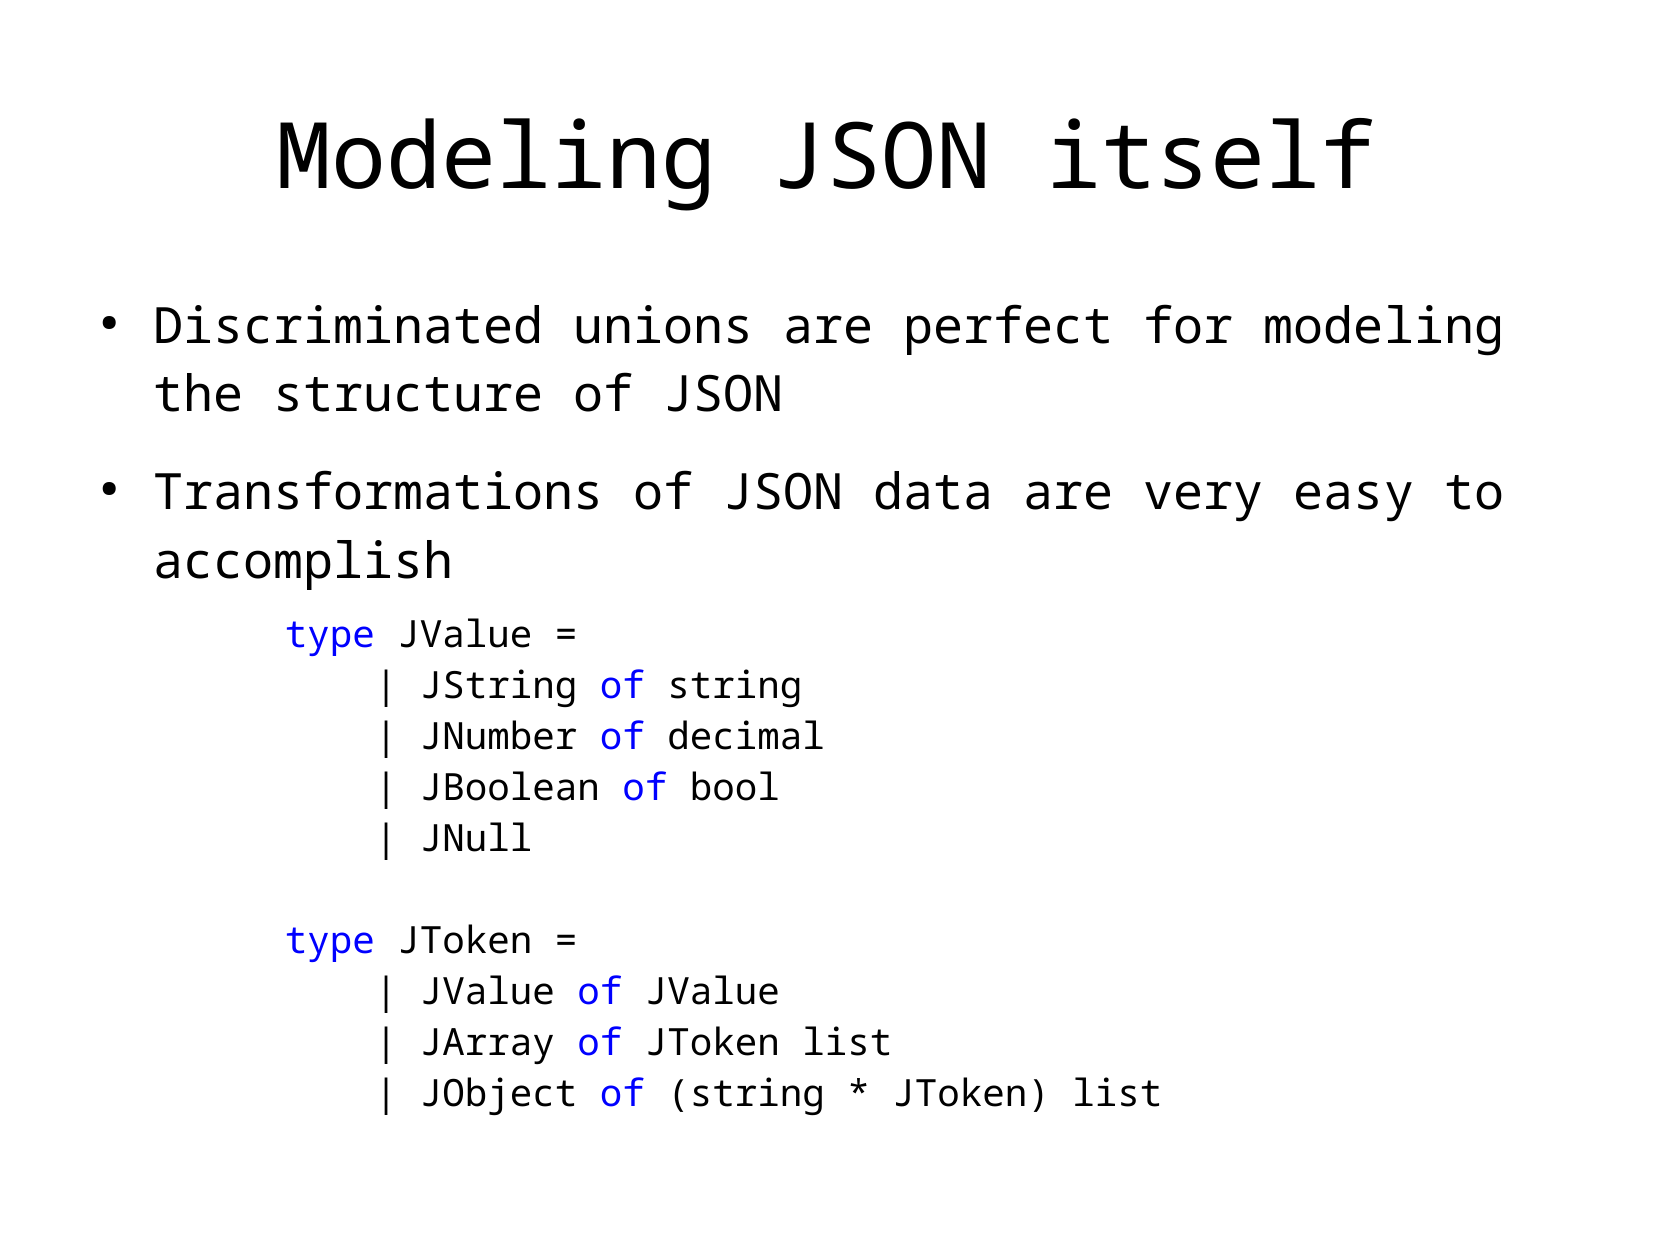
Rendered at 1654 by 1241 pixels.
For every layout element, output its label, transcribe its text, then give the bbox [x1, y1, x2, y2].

text_box type JValue = | JString of string | JNumber of decimal | JBoolean of bool | JNull type JToken = | JValue of JValue | JArray of JToken list | JObject of (string * JToken) list [270, 600, 1381, 1141]
list Discriminated unions are perfect for modeling the structure of JSON Transformations of JSON data are very easy to accomplish [82, 290, 1571, 1010]
title Modeling JSON itself [82, 49, 1571, 257]
